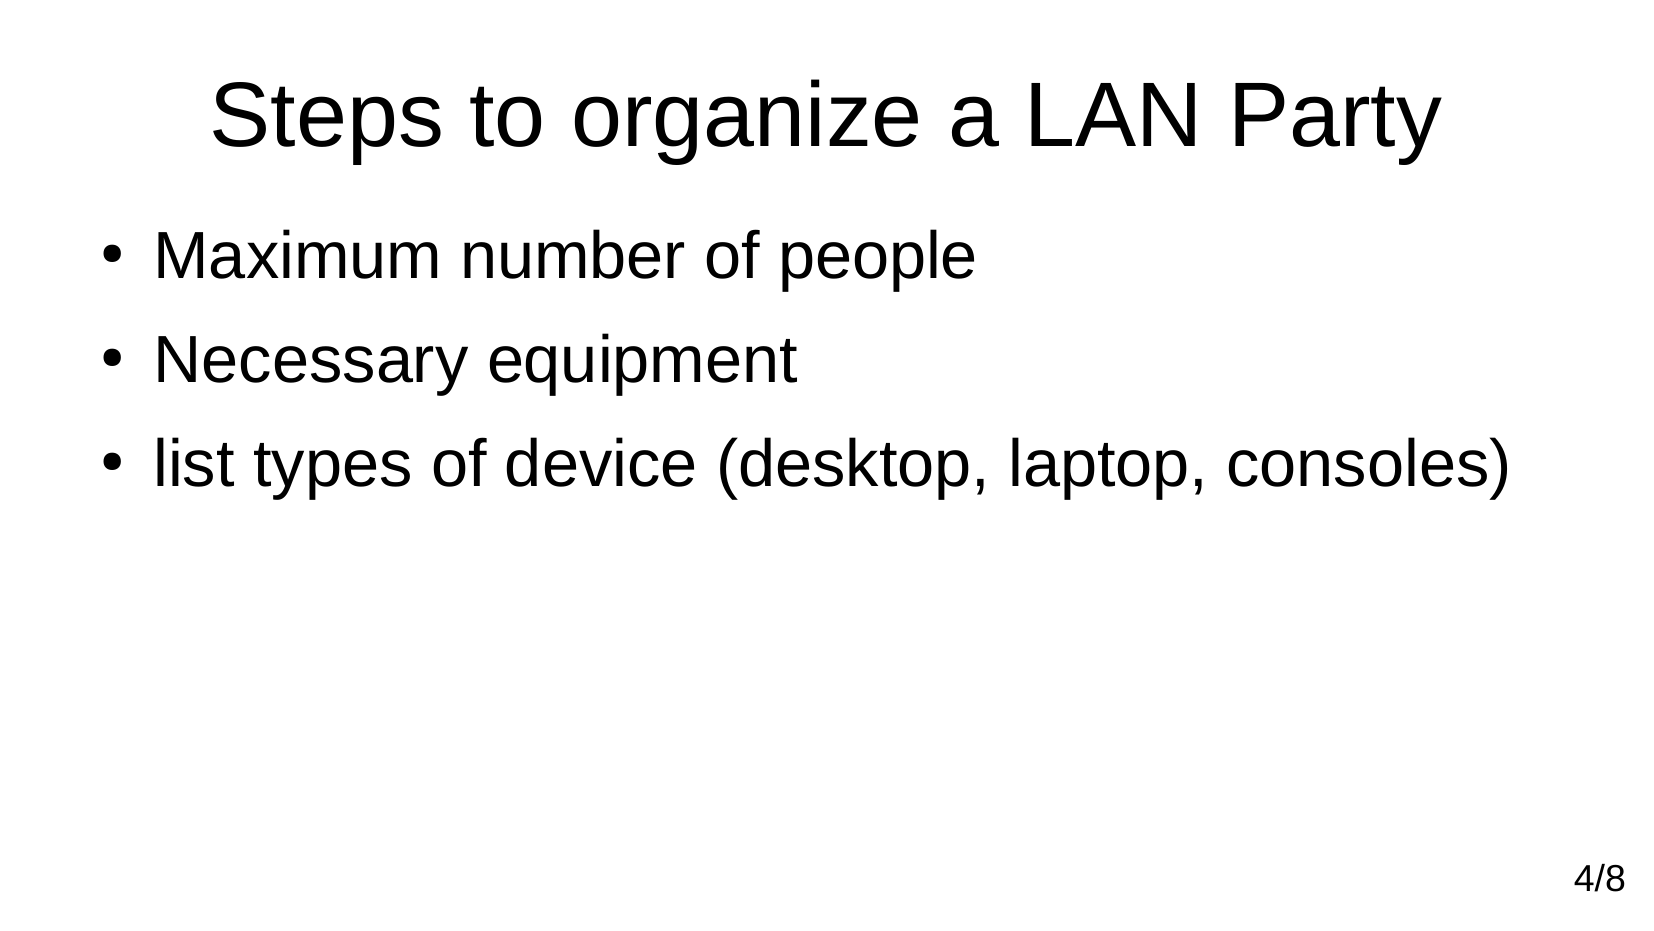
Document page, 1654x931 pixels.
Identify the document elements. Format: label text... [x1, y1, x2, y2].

list Maximum number of people Necessary equipment list types of device (desktop, laptop, consoles) [82, 217, 1571, 758]
text_box <numéro>/<nombre> [1559, 850, 1654, 921]
title Steps to organize a LAN Party [82, 37, 1571, 193]
